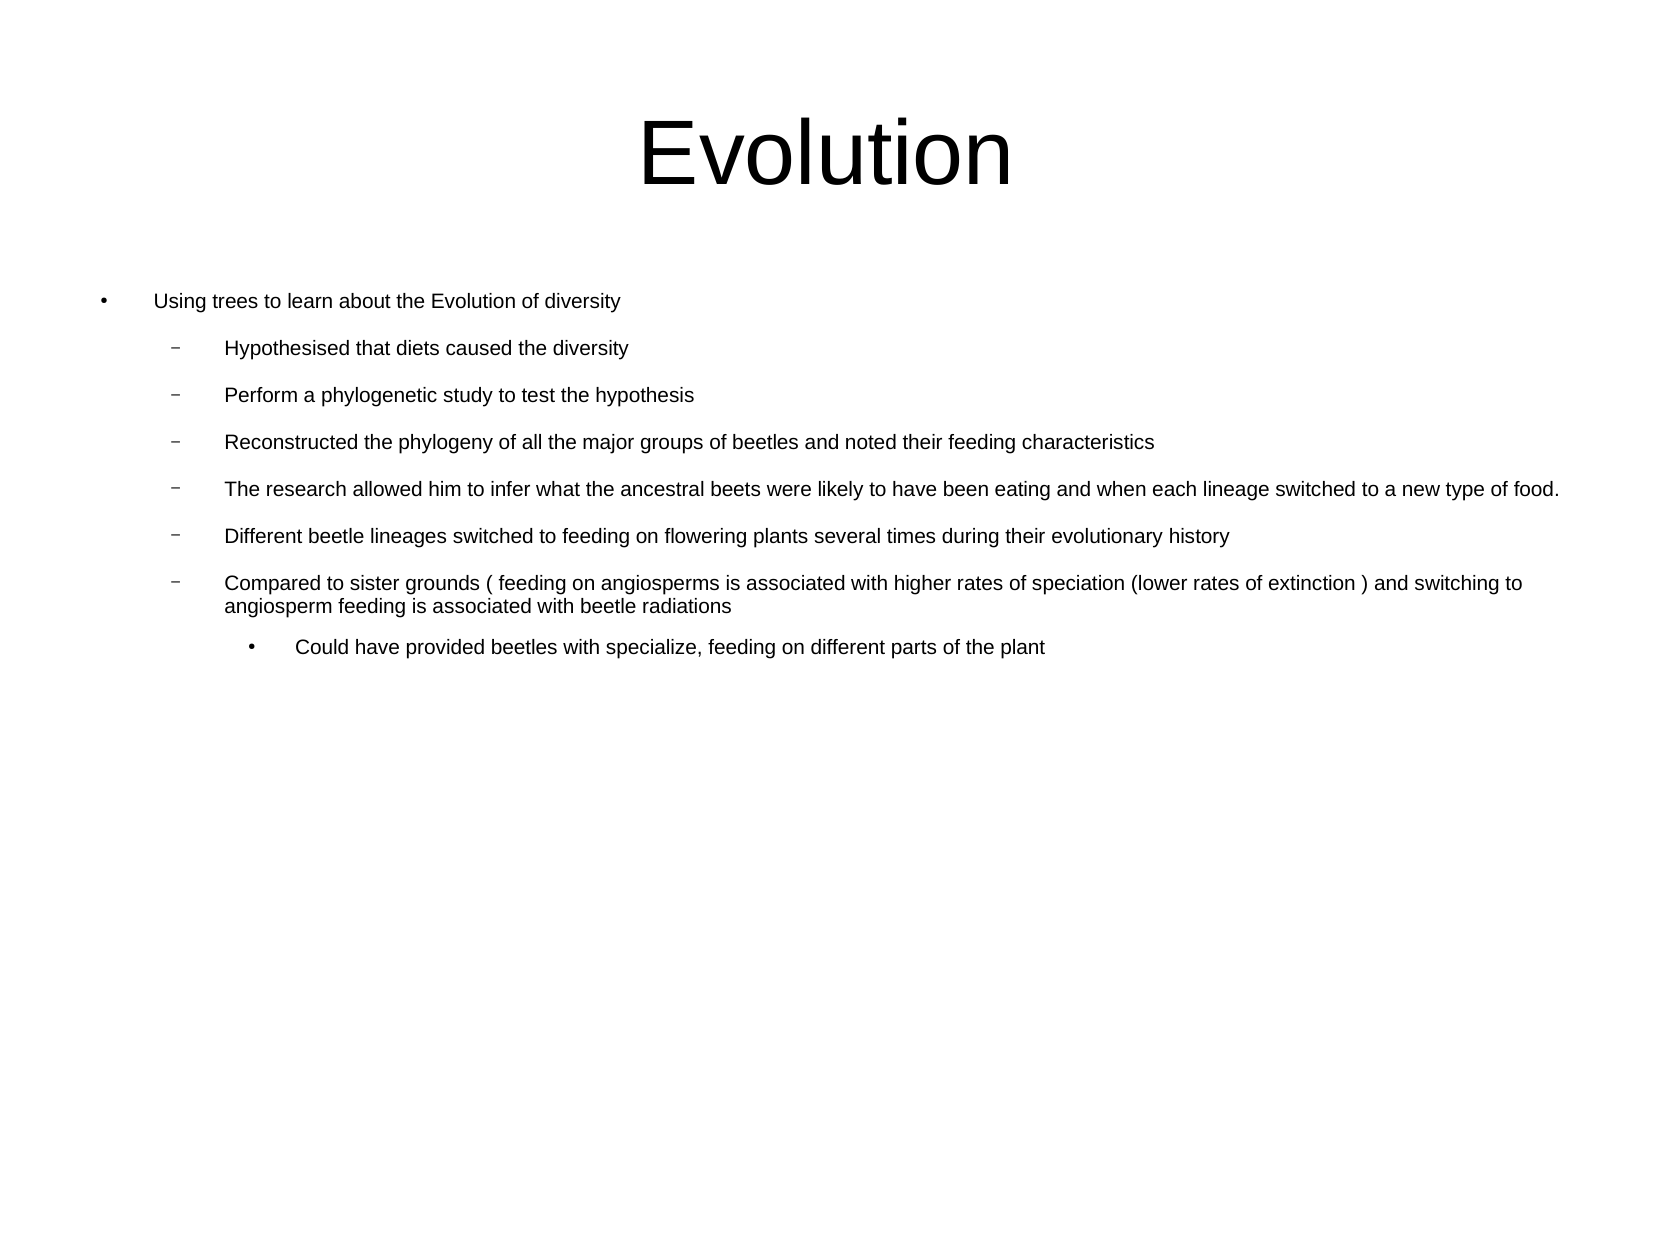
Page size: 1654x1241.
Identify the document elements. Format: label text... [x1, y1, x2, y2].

list Using trees to learn about the Evolution of diversity Hypothesised that diets caused the diversity Perform a phylogenetic study to test the hypothesis Reconstructed the phylogeny of all the major groups of beetles and noted their feeding characteristics The research allowed him to infer what the ancestral beets were likely to have been eating and when each lineage switched to a new type of food. Different beetle lineages switched to feeding on flowering plants several times during their evolutionary history Compared to sister grounds ( feeding on angiosperms is associated with higher rates of speciation (lower rates of extinction ) and switching to angiosperm feeding is associated with beetle radiations Could have provided beetles with specialize, feeding on different parts of the plant [82, 290, 1571, 1229]
title Evolution [82, 49, 1571, 257]
